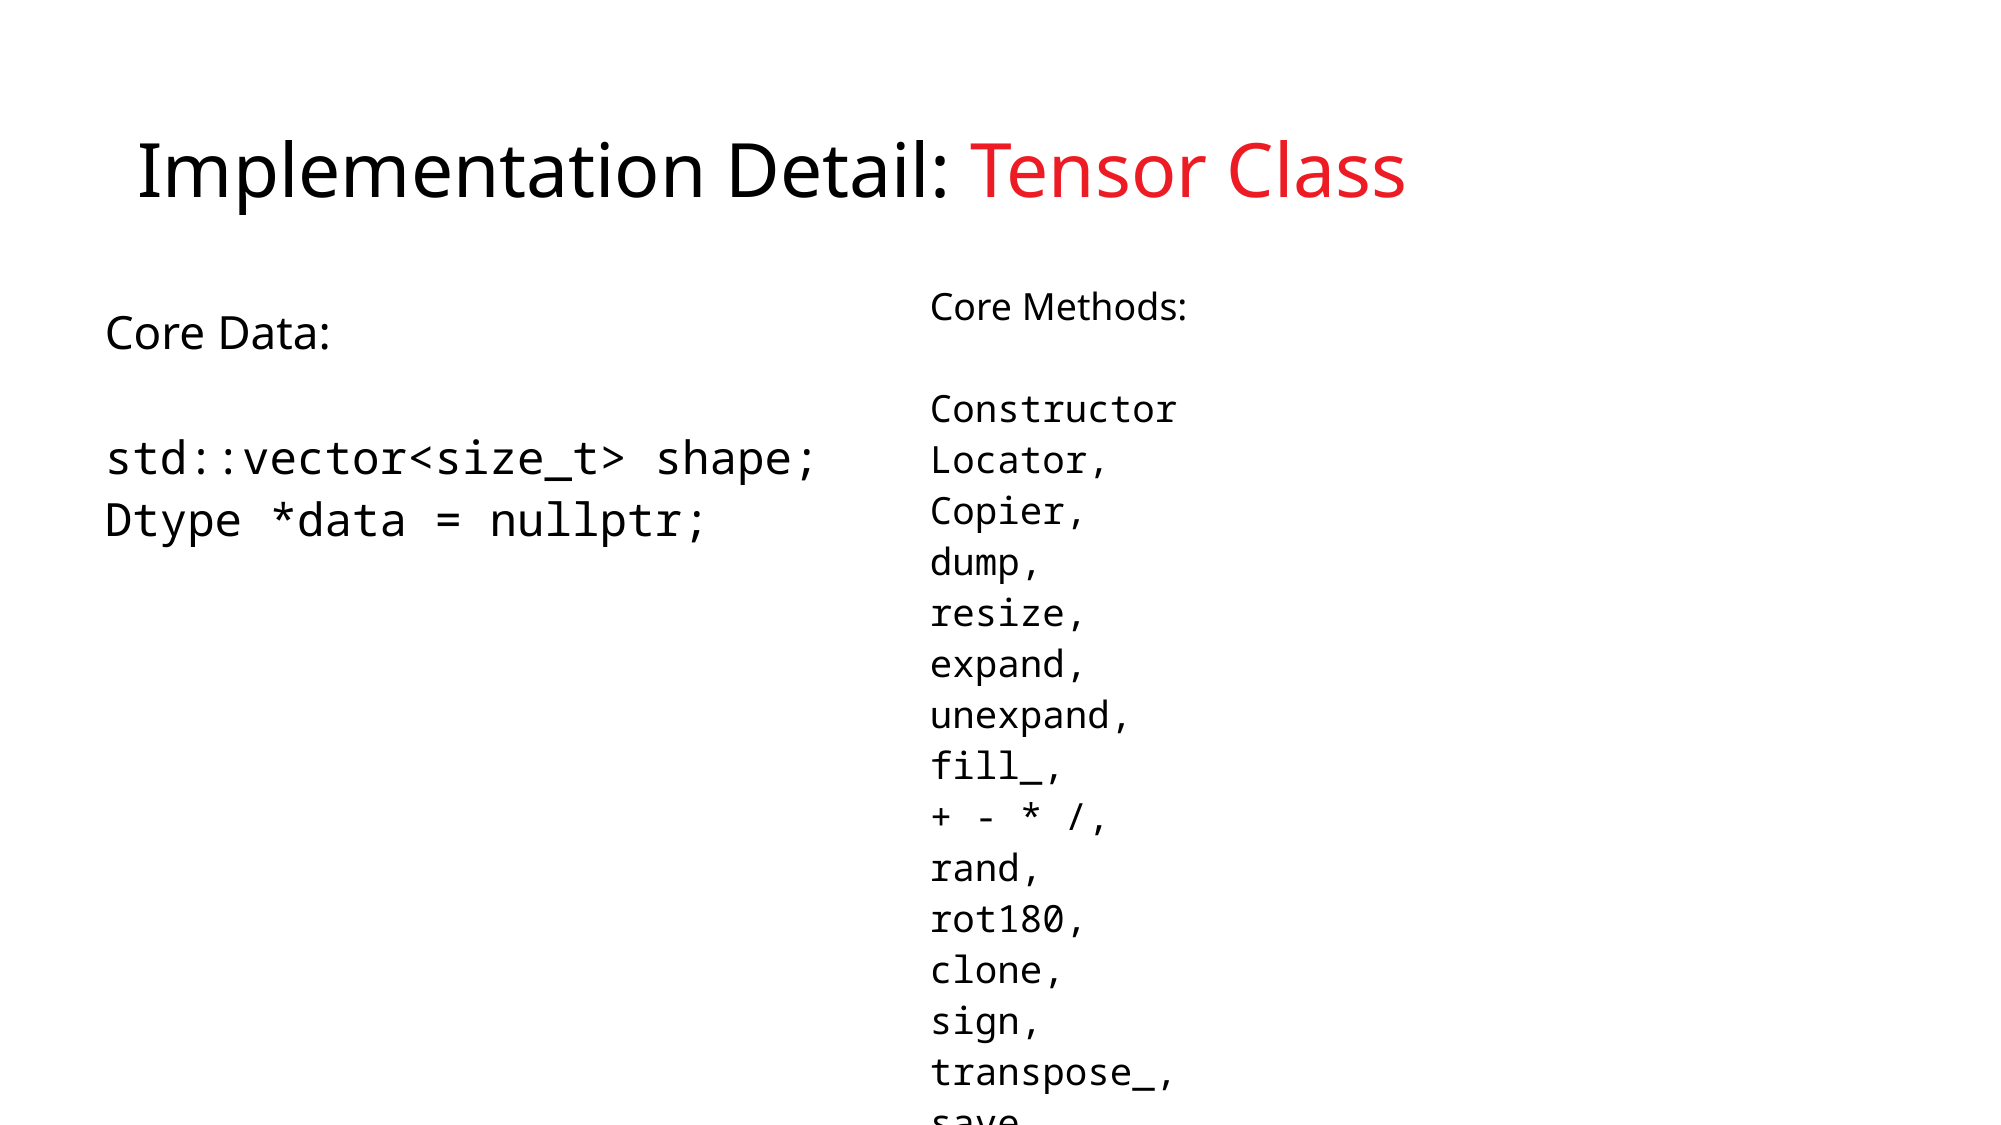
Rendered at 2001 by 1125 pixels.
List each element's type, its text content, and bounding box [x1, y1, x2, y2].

title Implementation Detail: Tensor Class [137, 59, 1863, 278]
text_box Core Methods: Constructor Locator, Copier, dump, resize, expand, unexpand, fill_, + - * /, rand, rot180, clone, sign, transpose_, save, load, overloaded operators, BLAS wrapper [915, 273, 1170, 1081]
text_box Core Data: std::vector<size_t> shape; Dtype *data = nullptr; [90, 292, 915, 991]
